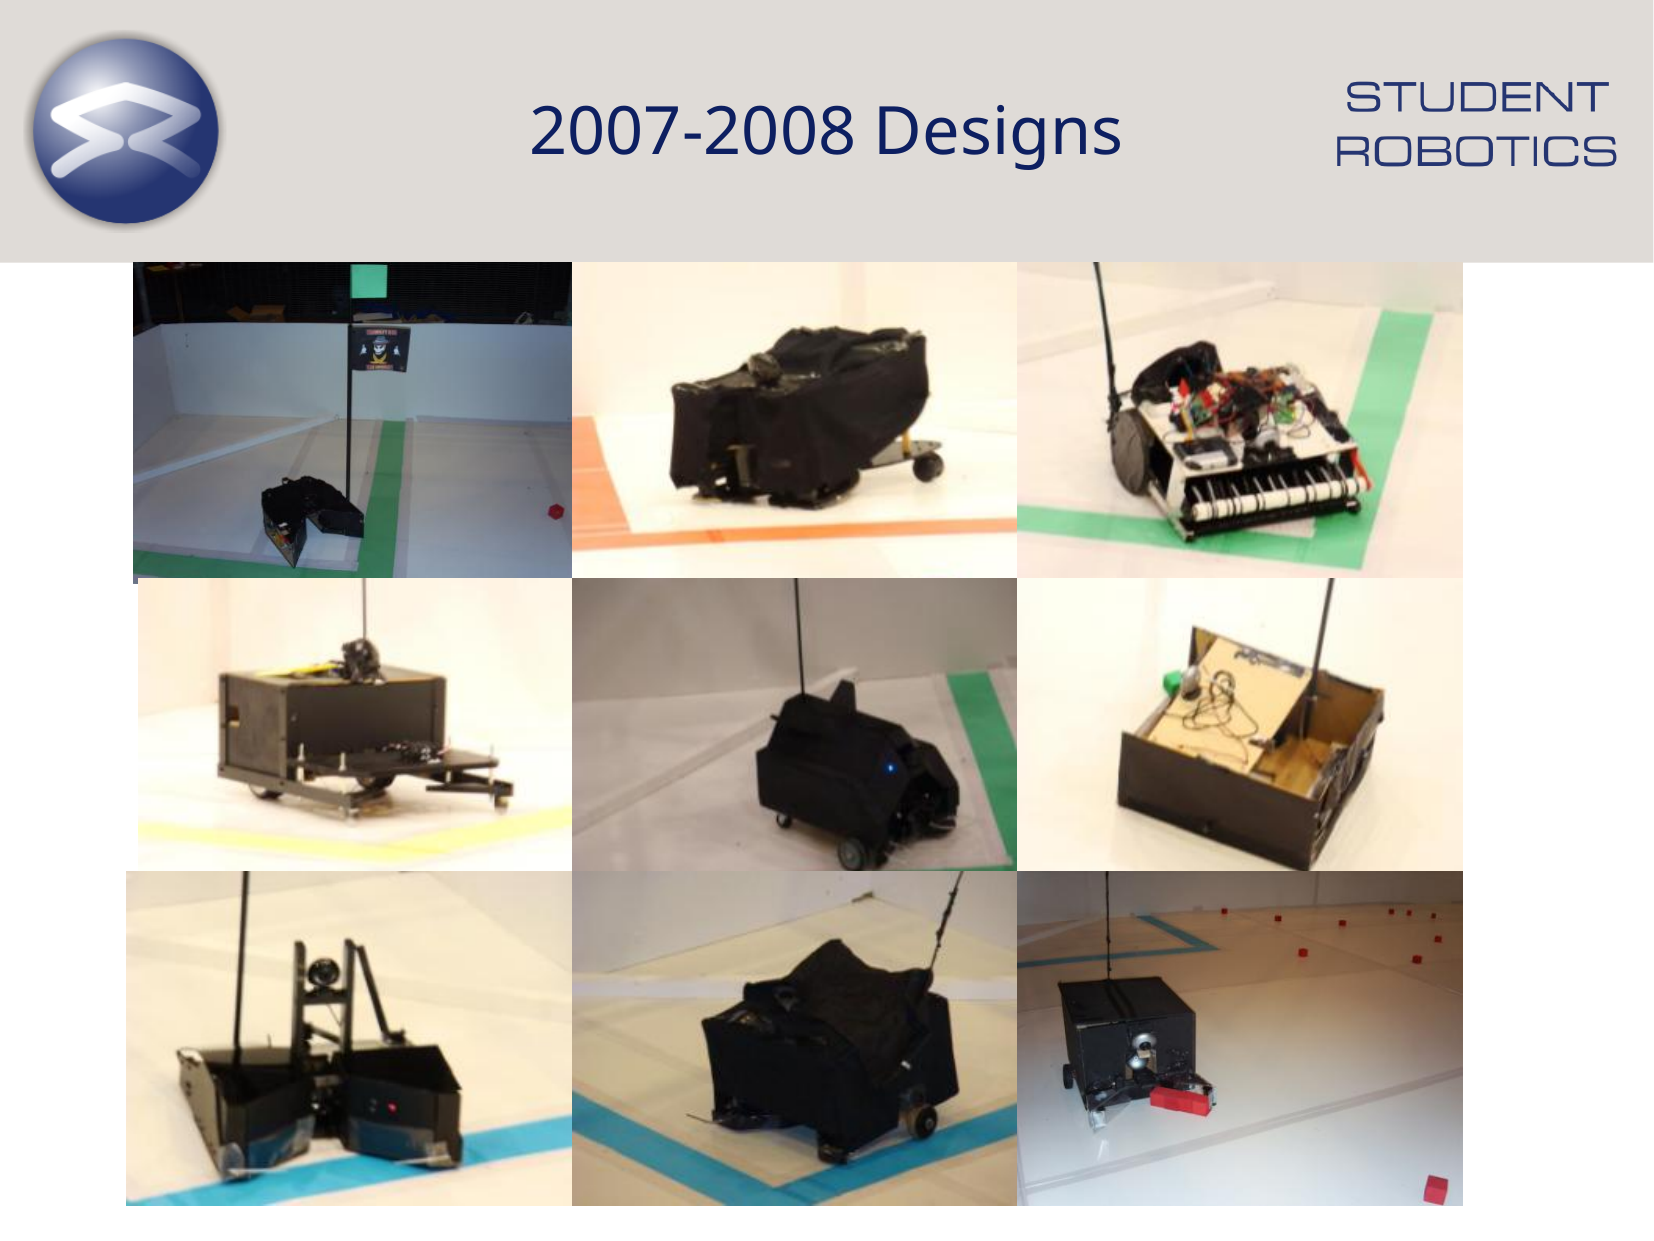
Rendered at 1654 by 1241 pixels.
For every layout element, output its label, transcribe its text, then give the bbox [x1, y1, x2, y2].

picture [9, 19, 245, 245]
title 2007-2008 Designs [82, 49, 1571, 257]
picture [1571, 68, 1633, 174]
picture [126, 262, 1463, 1206]
